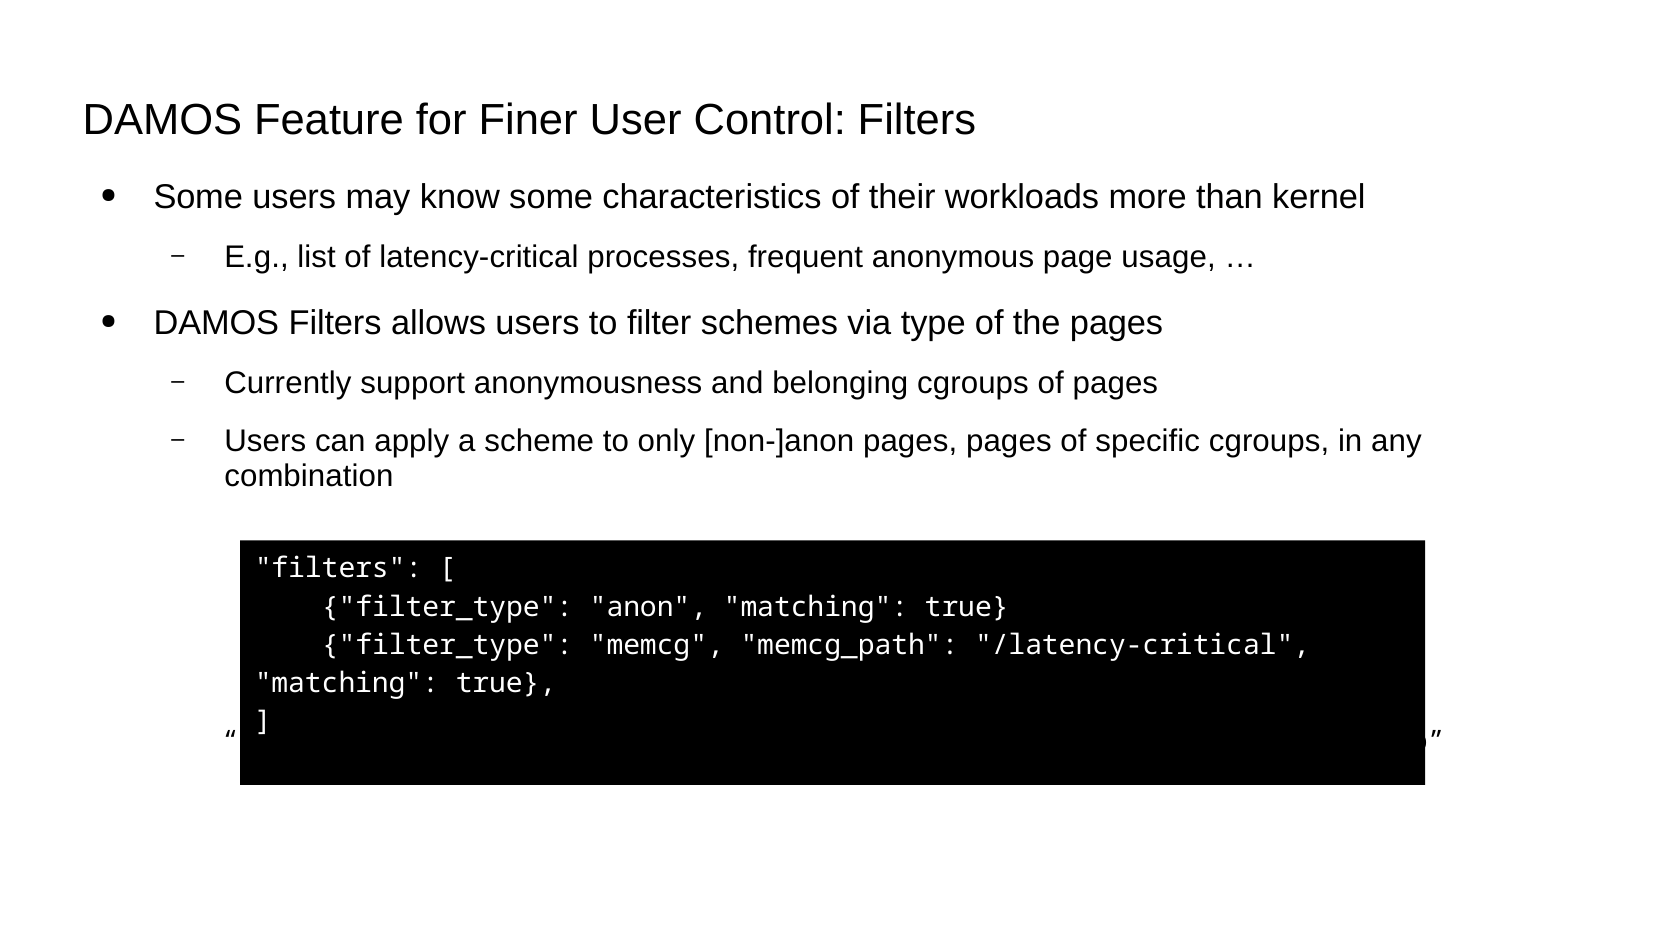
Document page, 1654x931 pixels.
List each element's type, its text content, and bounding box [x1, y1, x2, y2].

text_box "filters": [ {"filter_type": "anon", "matching": true} {"filter_type": "memcg", "memcg_path": "/latency-critical", "matching": true}, ] [240, 540, 1426, 696]
list Some users may know some characteristics of their workloads more than kernel E.g., list of latency-critical processes, frequent anonymous page usage, … DAMOS Filters allows users to filter schemes via type of the pages Currently support anonymousness and belonging cgroups of pages Users can apply a scheme to only [non-]anon pages, pages of specific cgroups, in any combination [82, 177, 1571, 833]
title DAMOS Feature for Finer User Control: Filters [82, 81, 1571, 157]
text_box “Do not apply the scheme to anonymous pages of ‘latency-critical’ cgroup” [120, 712, 1546, 809]
